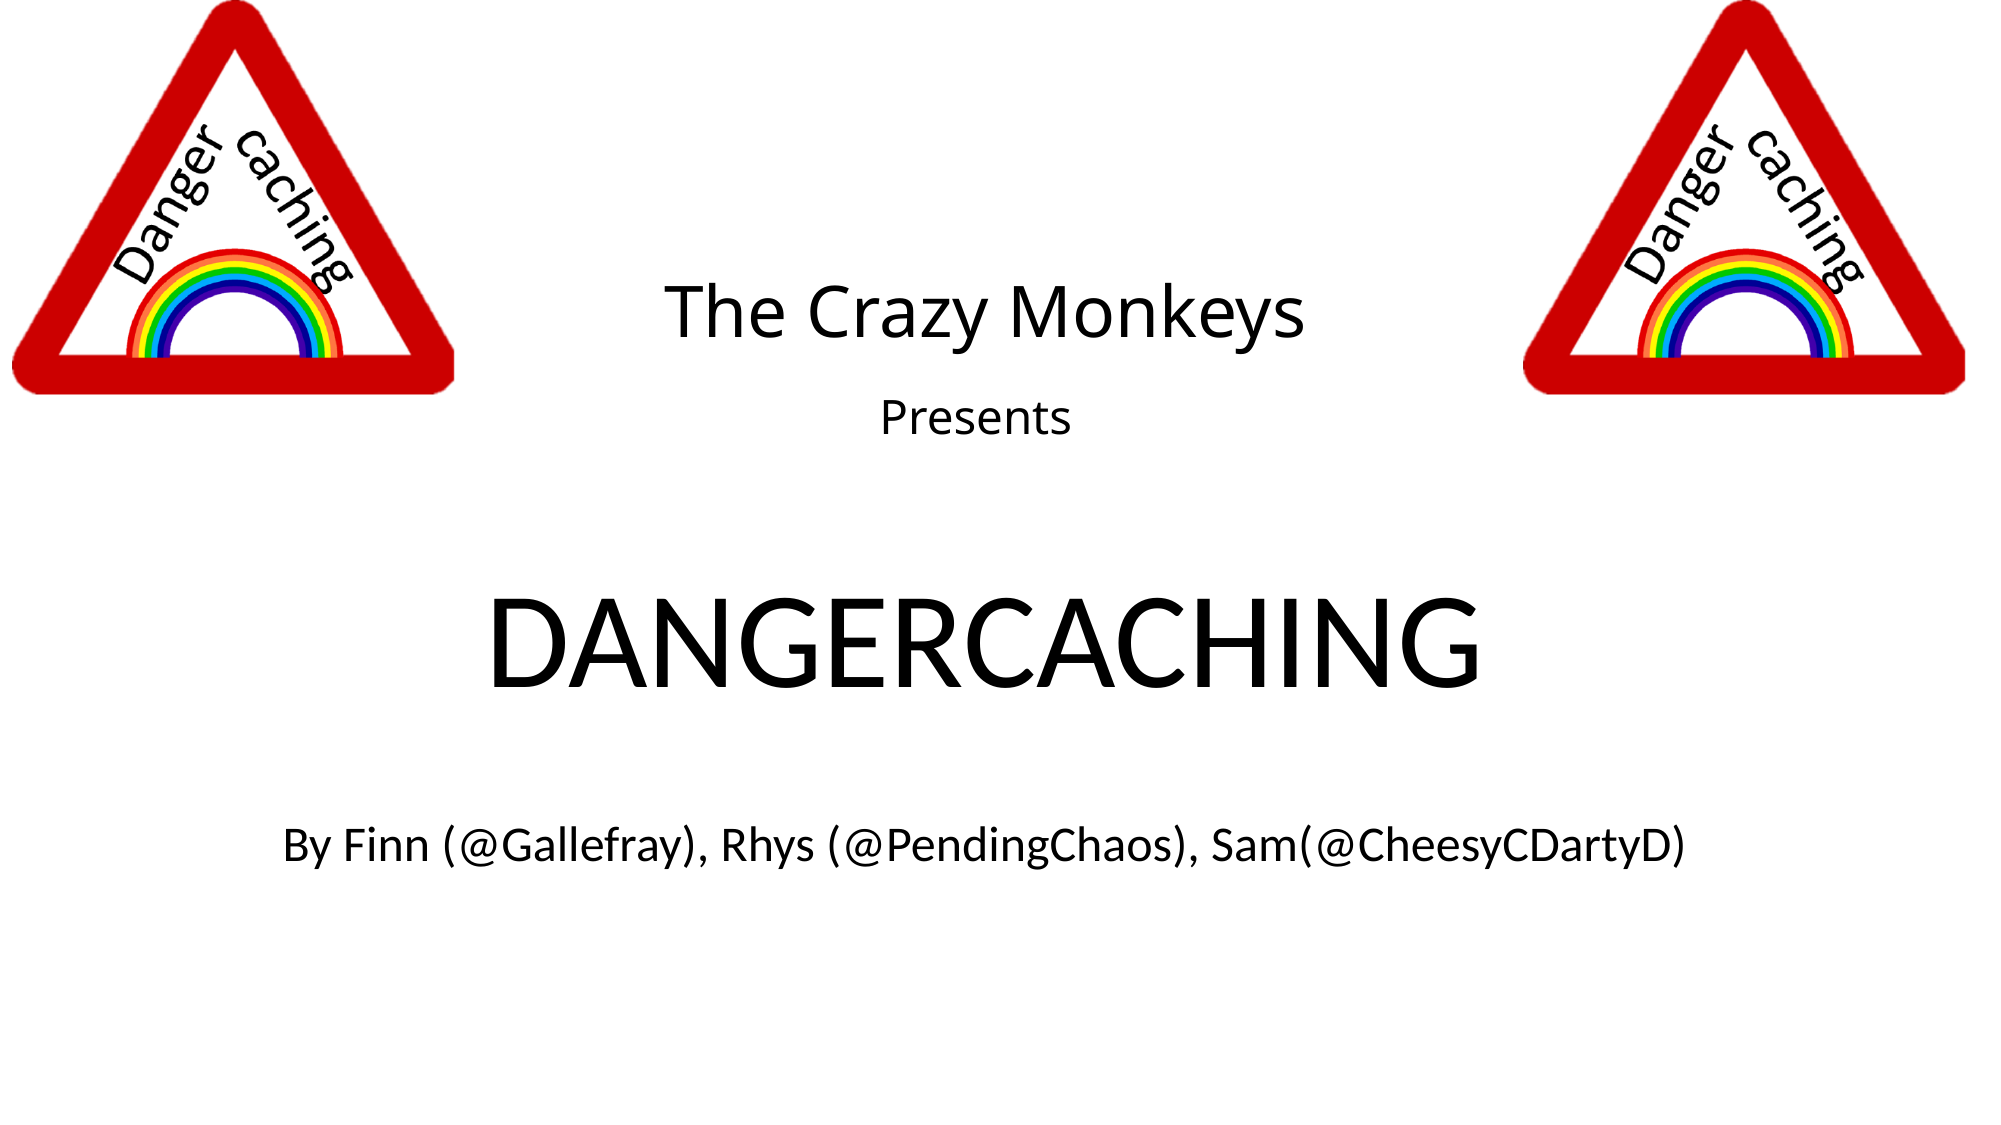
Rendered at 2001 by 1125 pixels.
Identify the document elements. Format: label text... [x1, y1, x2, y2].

picture [0, 0, 460, 403]
title The Crazy Monkeys Presents [235, 252, 1736, 464]
picture [1510, 0, 1971, 403]
subtitle By Finn (@Gallefray), Rhys (@PendingChaos), Sam(@CheesyCDartyD) [235, 804, 1736, 1076]
text_box DANGERCACHING [235, 542, 1736, 723]
